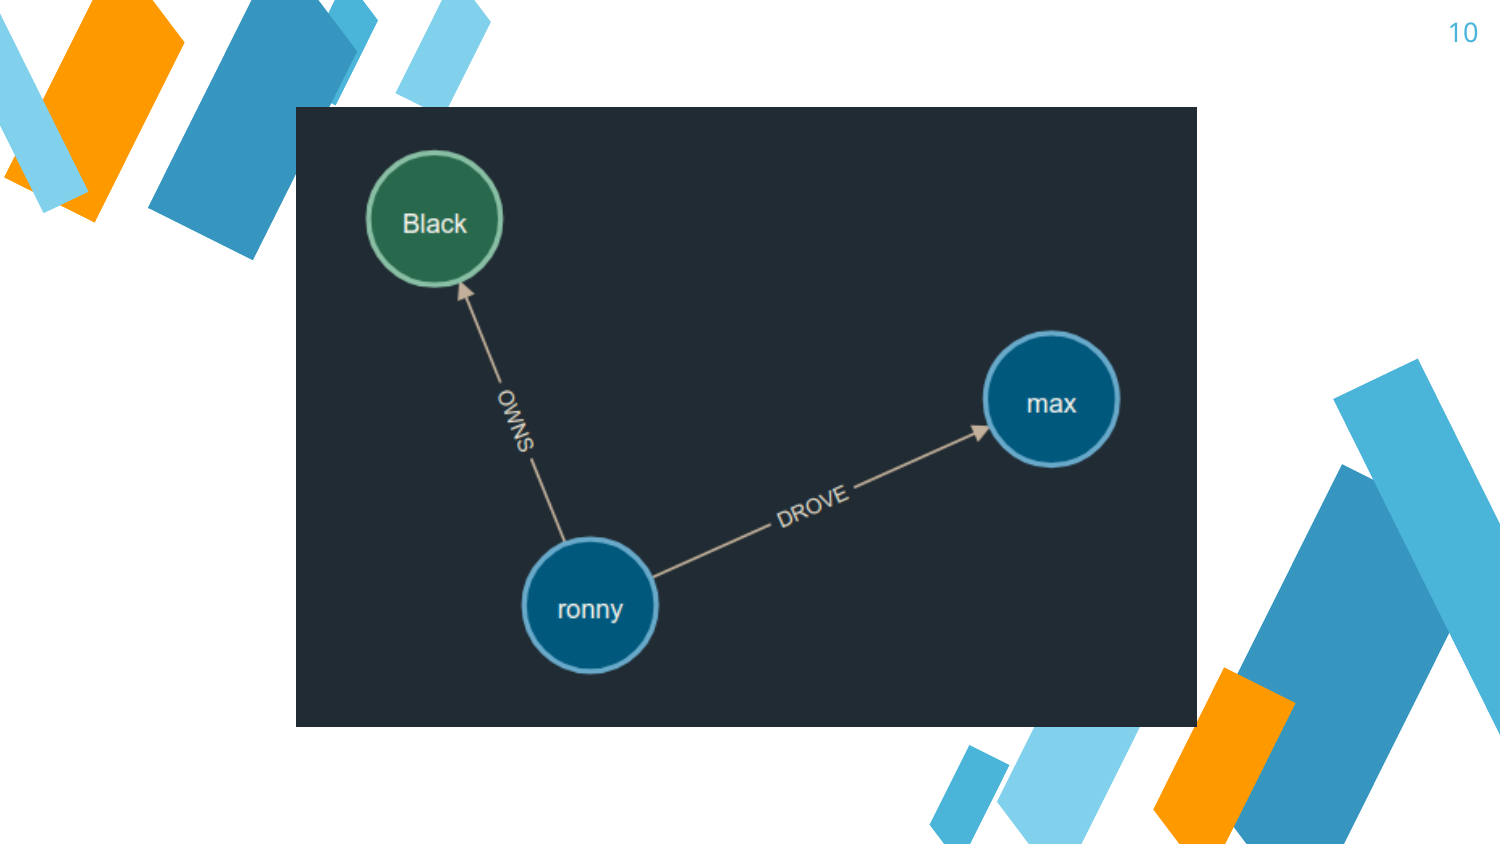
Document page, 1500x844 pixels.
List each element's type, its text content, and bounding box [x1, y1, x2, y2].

picture [296, 107, 1197, 727]
slide_number <number> [1403, 0, 1494, 65]
